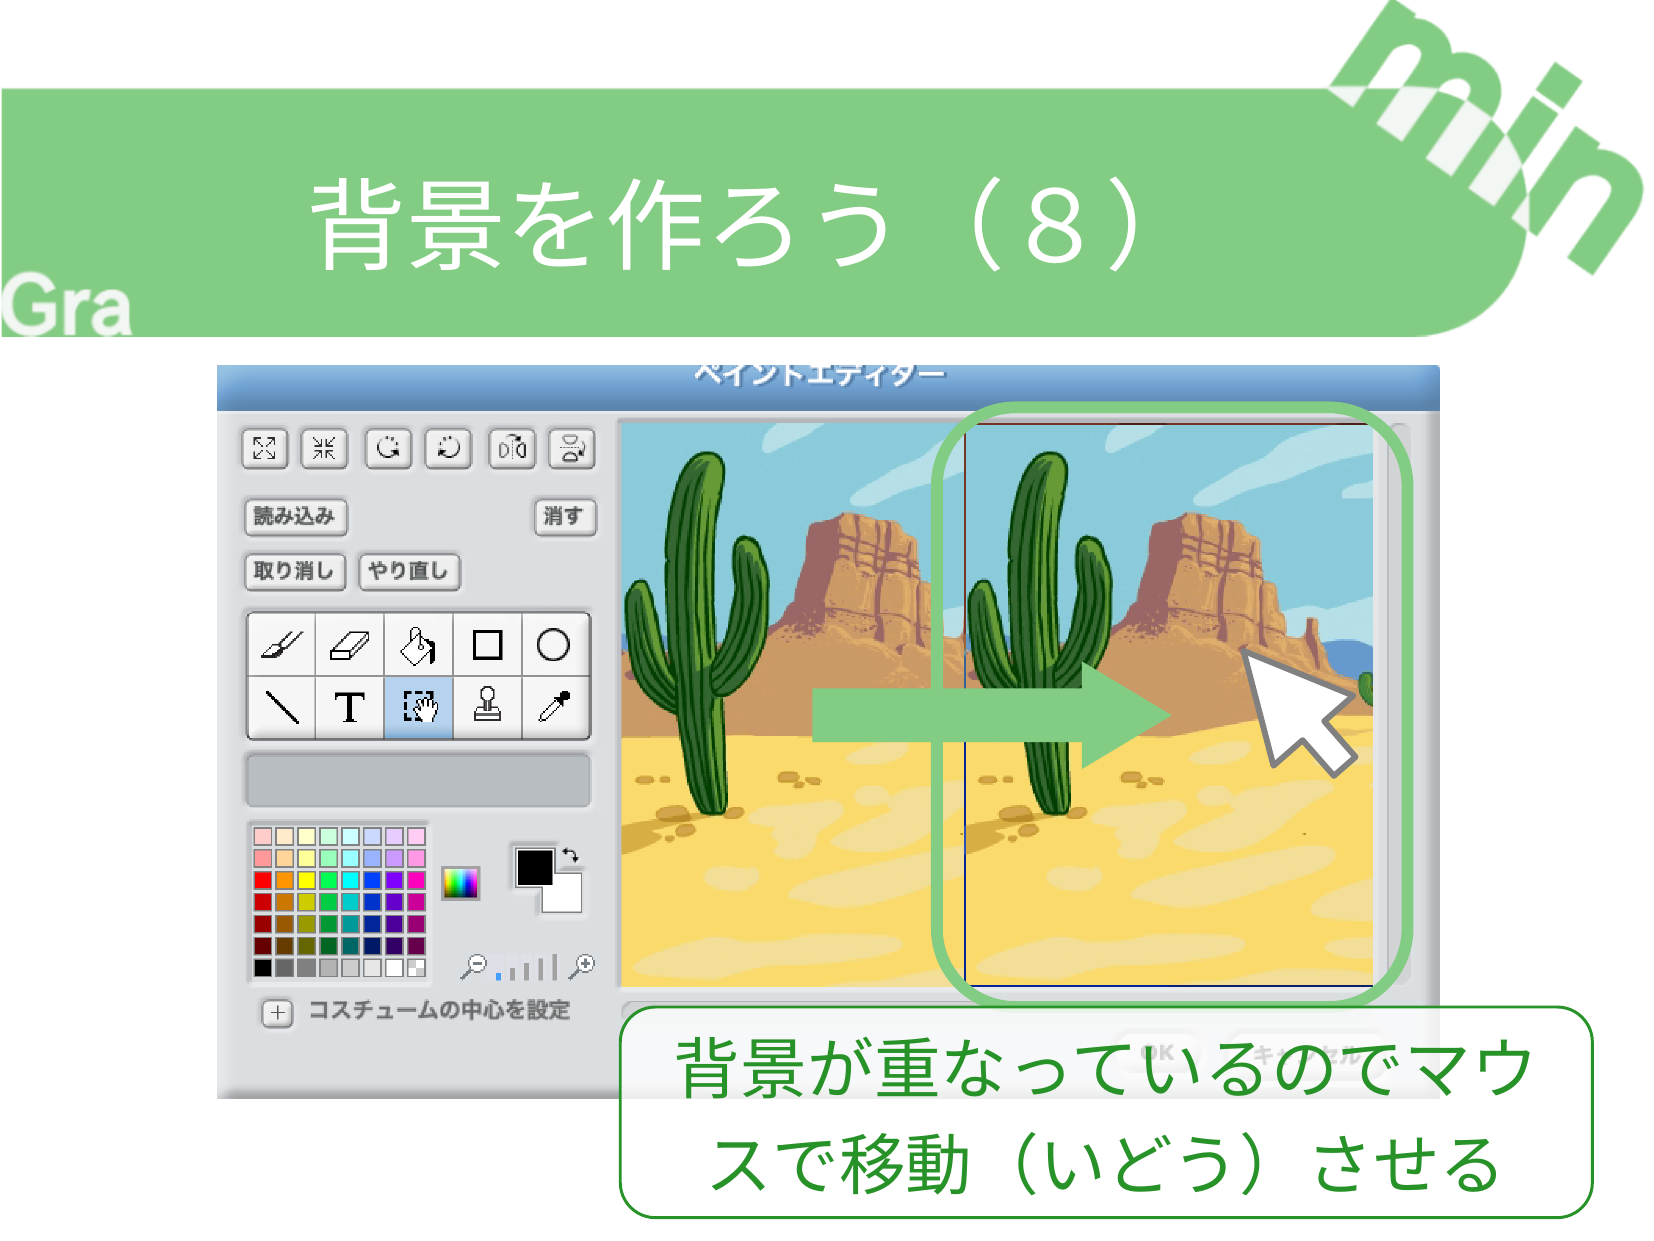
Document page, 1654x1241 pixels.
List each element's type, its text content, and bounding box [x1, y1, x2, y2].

picture [943, 414, 1401, 1001]
picture [217, 365, 1440, 1099]
text_box [1243, 650, 1356, 776]
text_box 背景が重なっているのでマウスで移動（いどう）させる [620, 1007, 1593, 1218]
title 背景を作ろう（８） [11, 113, 1501, 324]
picture [1, 0, 1654, 337]
text_box [812, 661, 1172, 770]
